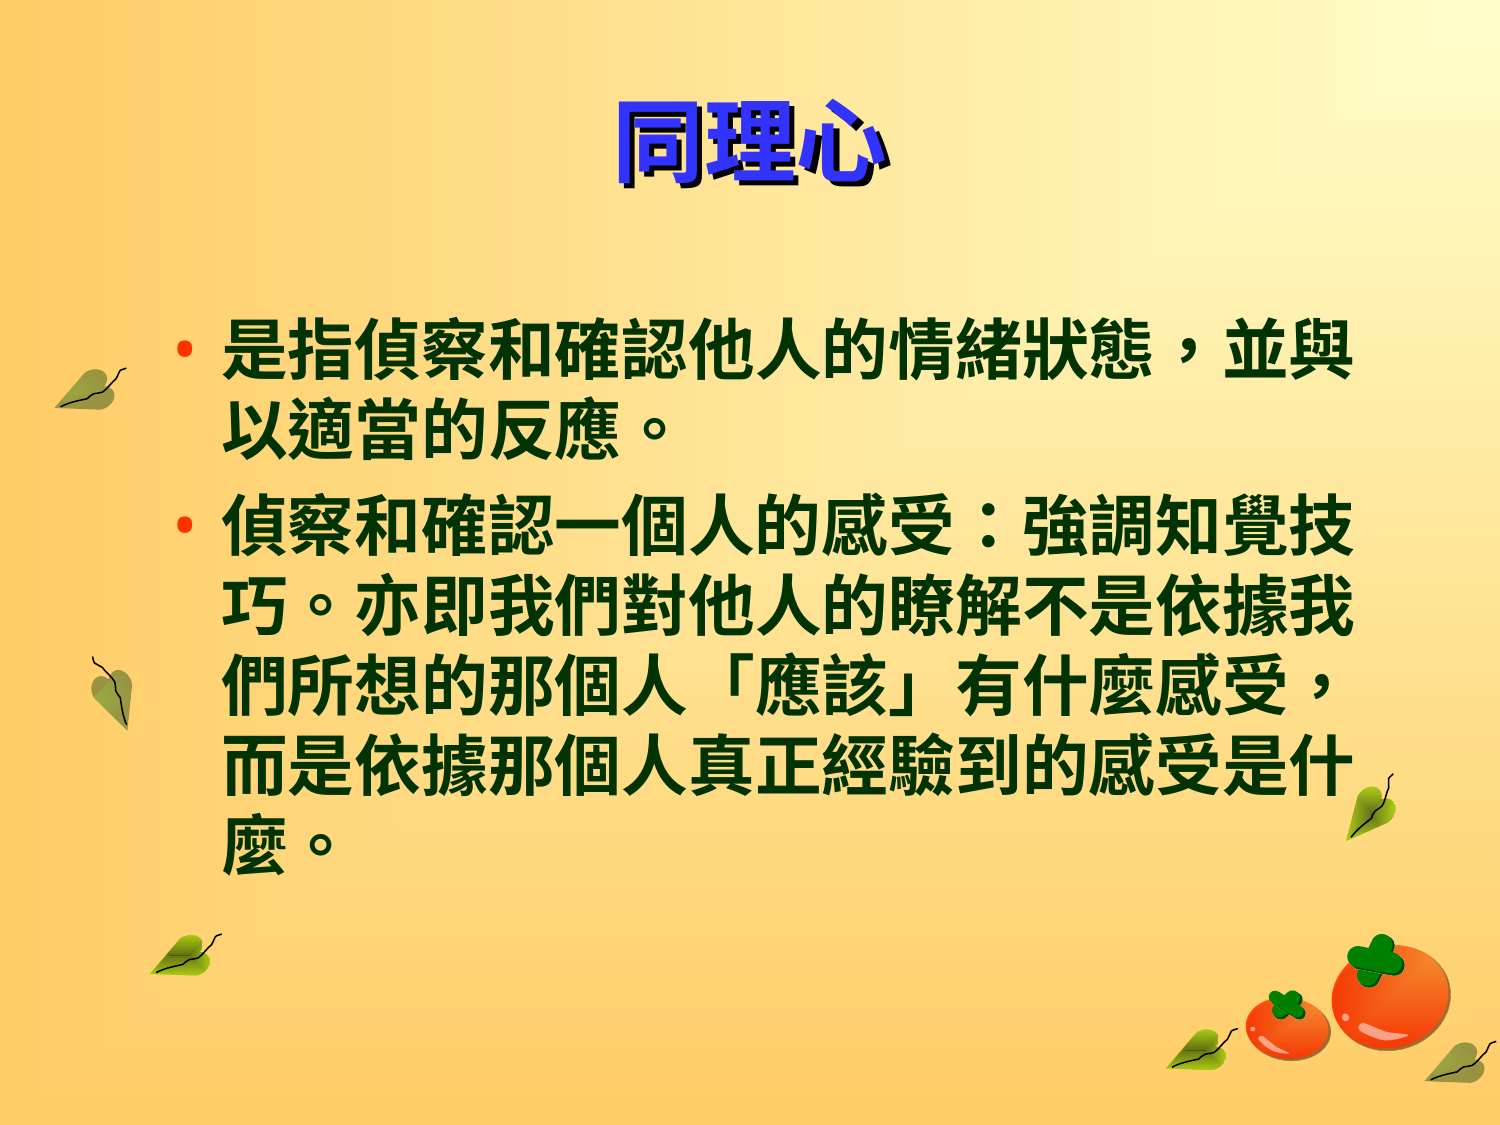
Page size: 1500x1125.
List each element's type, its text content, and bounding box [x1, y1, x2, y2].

list 是指偵察和確認他人的情緒狀態，並與以適當的反應。 偵察和確認一個人的感受：強調知覺技巧。亦即我們對他人的瞭解不是依據我們所想的那個人「應該」有什麼感受，而是依據那個人真正經驗到的感受是什麼。 [150, 299, 1426, 938]
title 同理心 [75, 45, 1426, 233]
picture [0, 0, 1500, 1125]
